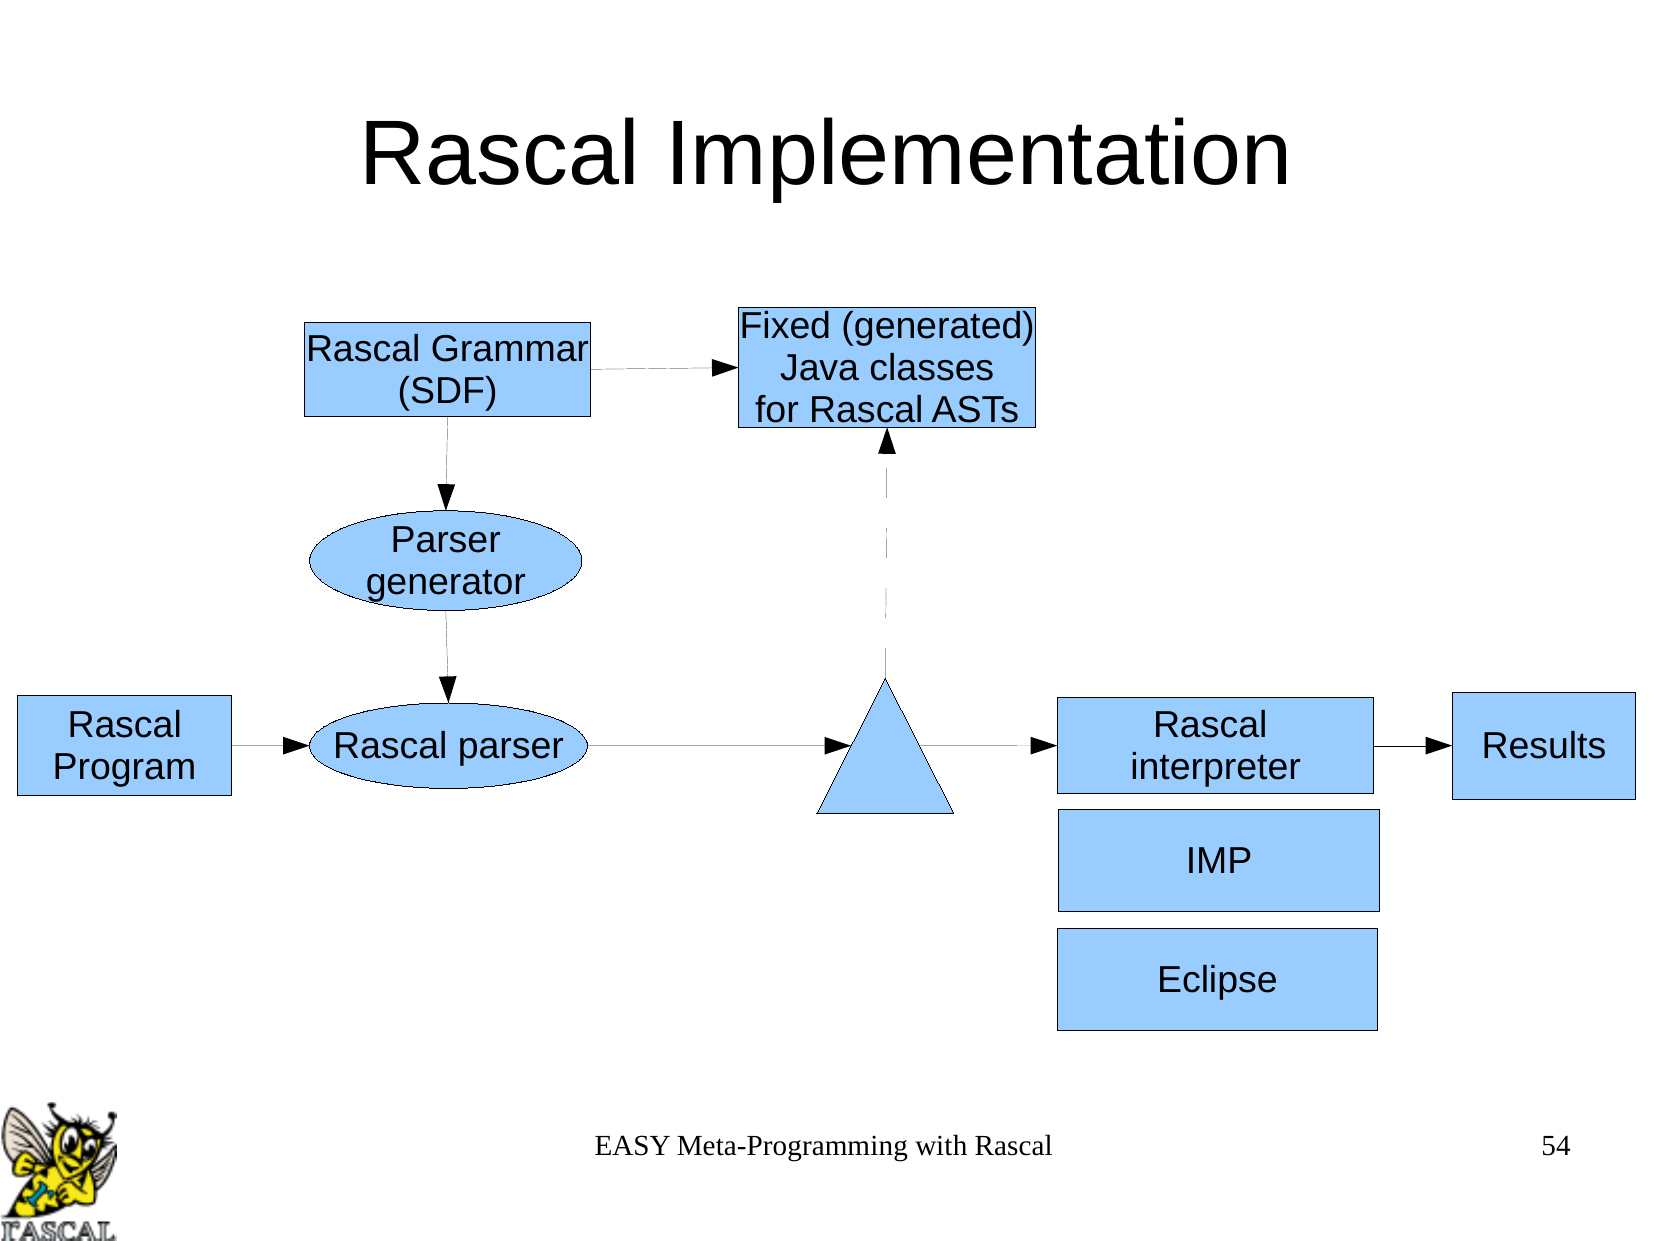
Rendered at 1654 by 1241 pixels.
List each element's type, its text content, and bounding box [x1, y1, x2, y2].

text_box Results [1452, 692, 1636, 800]
text_box Rascal Grammar (SDF) [304, 322, 591, 417]
text_box [816, 678, 954, 814]
text_box Rascal Program [17, 695, 232, 796]
text_box Parser generator [309, 510, 582, 611]
text_box IMP [1058, 809, 1380, 912]
text_box Eclipse [1057, 928, 1378, 1031]
text_box Rascal interpreter [1057, 697, 1374, 794]
text_box Fixed (generated) Java classes for Rascal ASTs [738, 307, 1036, 428]
text_box Rascal parser [309, 702, 588, 789]
title Rascal Implementation [82, 49, 1571, 257]
picture [0, 1102, 117, 1241]
